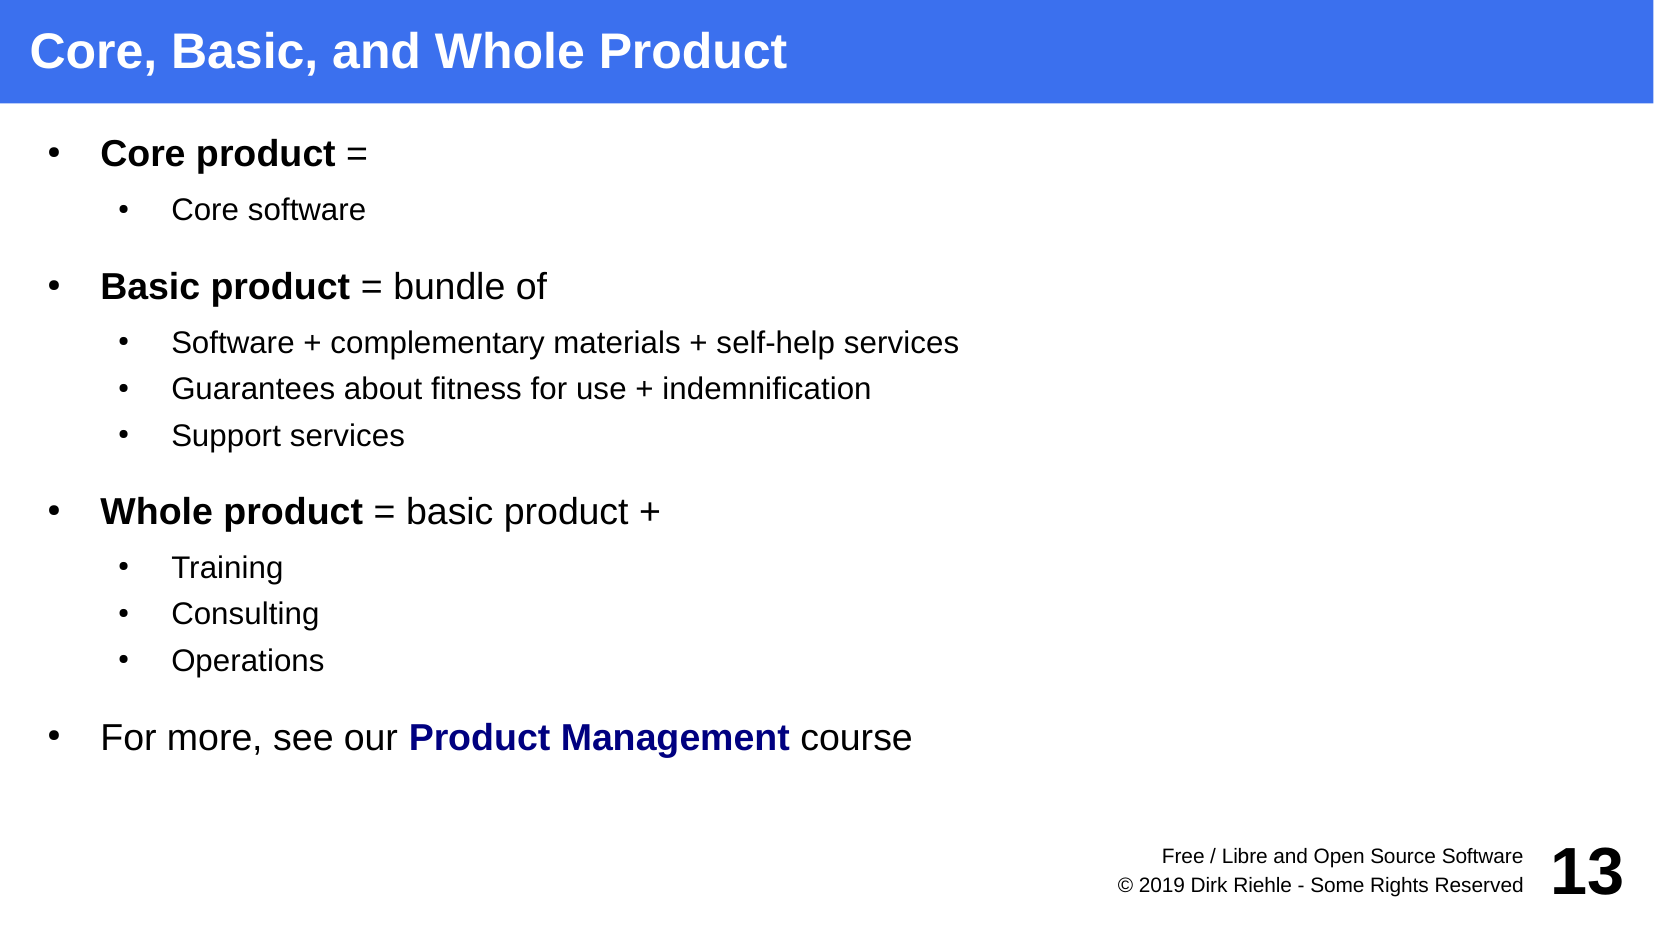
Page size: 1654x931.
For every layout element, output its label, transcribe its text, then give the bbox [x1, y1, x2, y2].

list Core product = Core software Basic product = bundle of Software + complementary materials + self-help services Guarantees about fitness for use + indemnification Support services Whole product = basic product + Training Consulting Operations For more, see our Product Management course [29, 132, 1625, 813]
title Core, Basic, and Whole Product [0, 0, 1654, 104]
